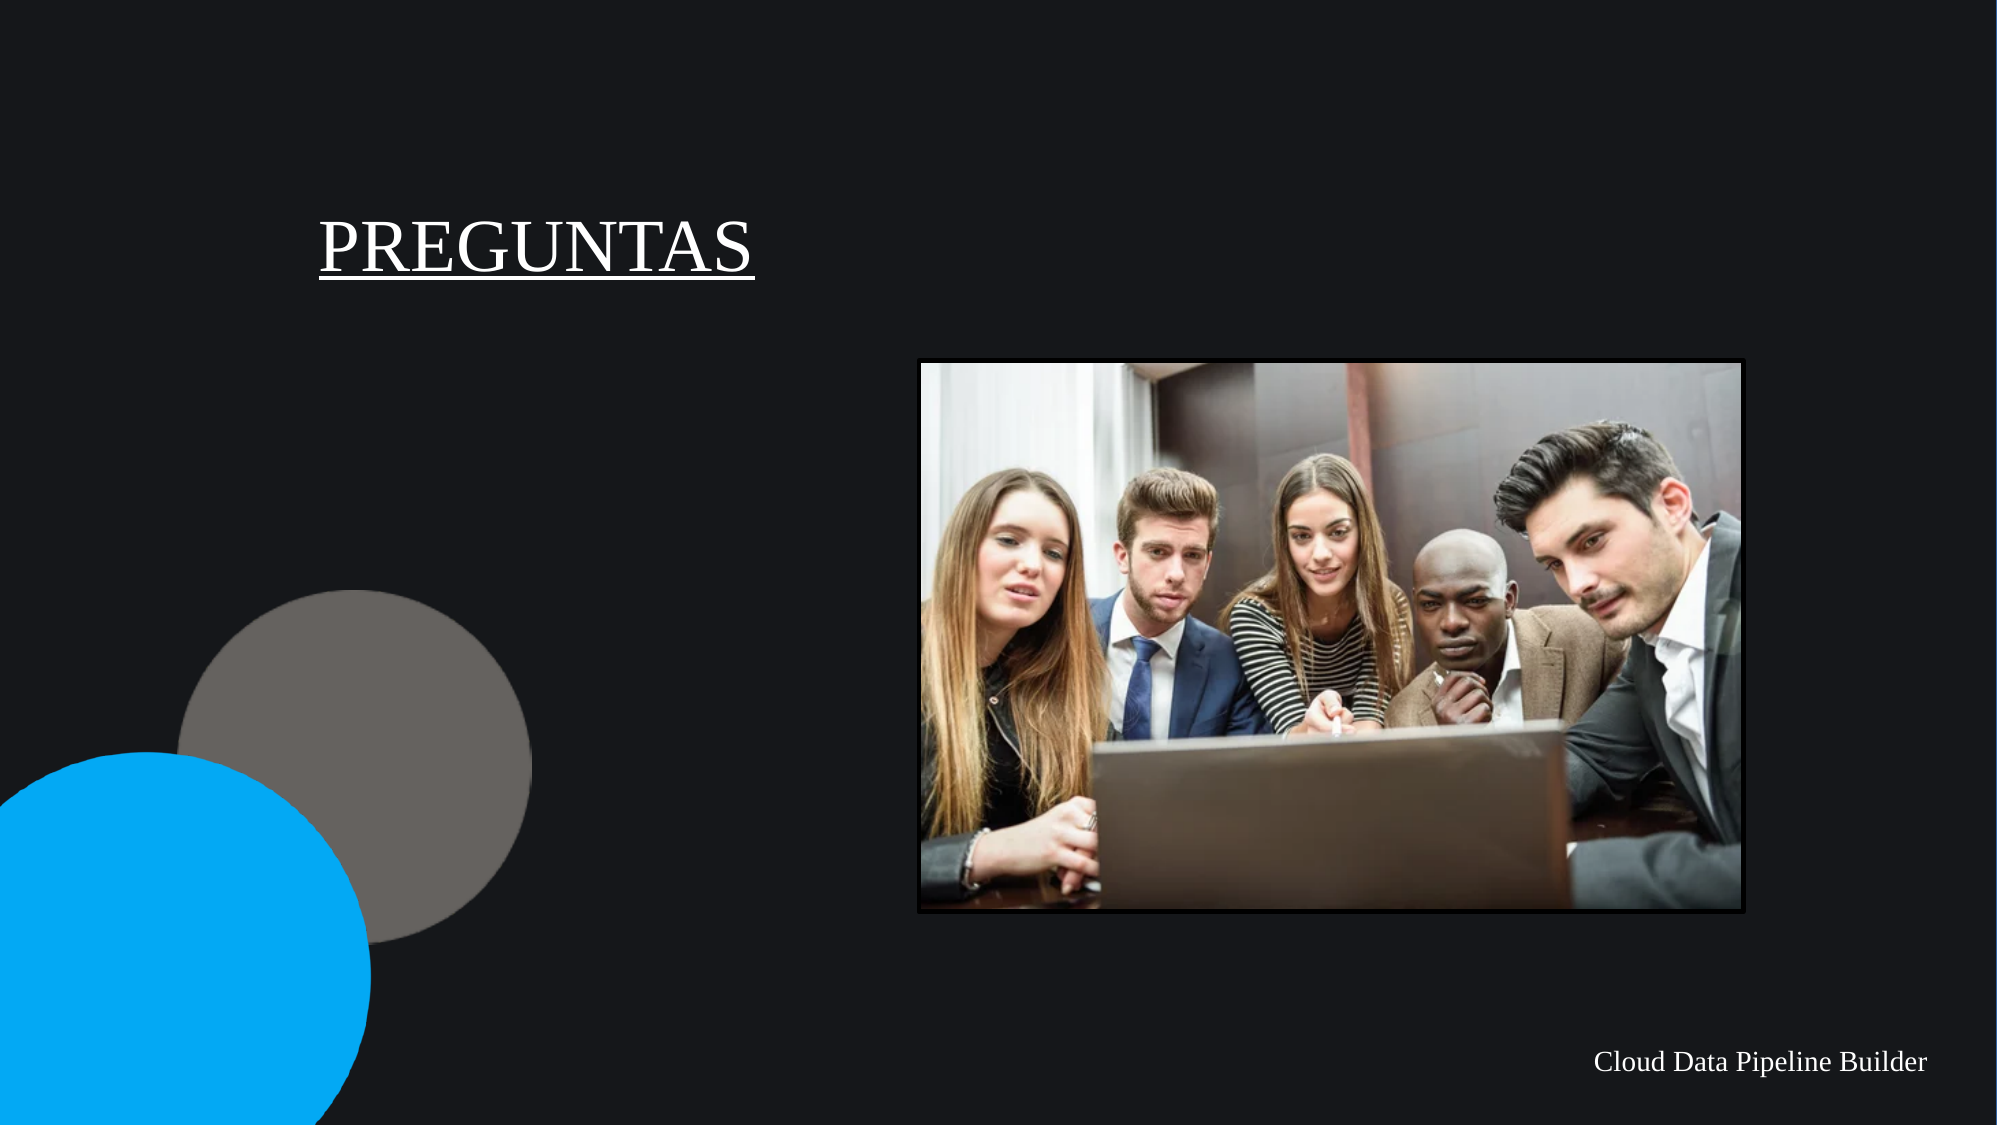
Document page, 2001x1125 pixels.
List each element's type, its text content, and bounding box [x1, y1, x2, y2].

title PREGUNTAS [318, 200, 804, 293]
picture [921, 363, 1741, 910]
picture [0, 590, 532, 1125]
title Cloud Data Pipeline Builder [1594, 1015, 2000, 1108]
text_box [0, 0, 1997, 1125]
